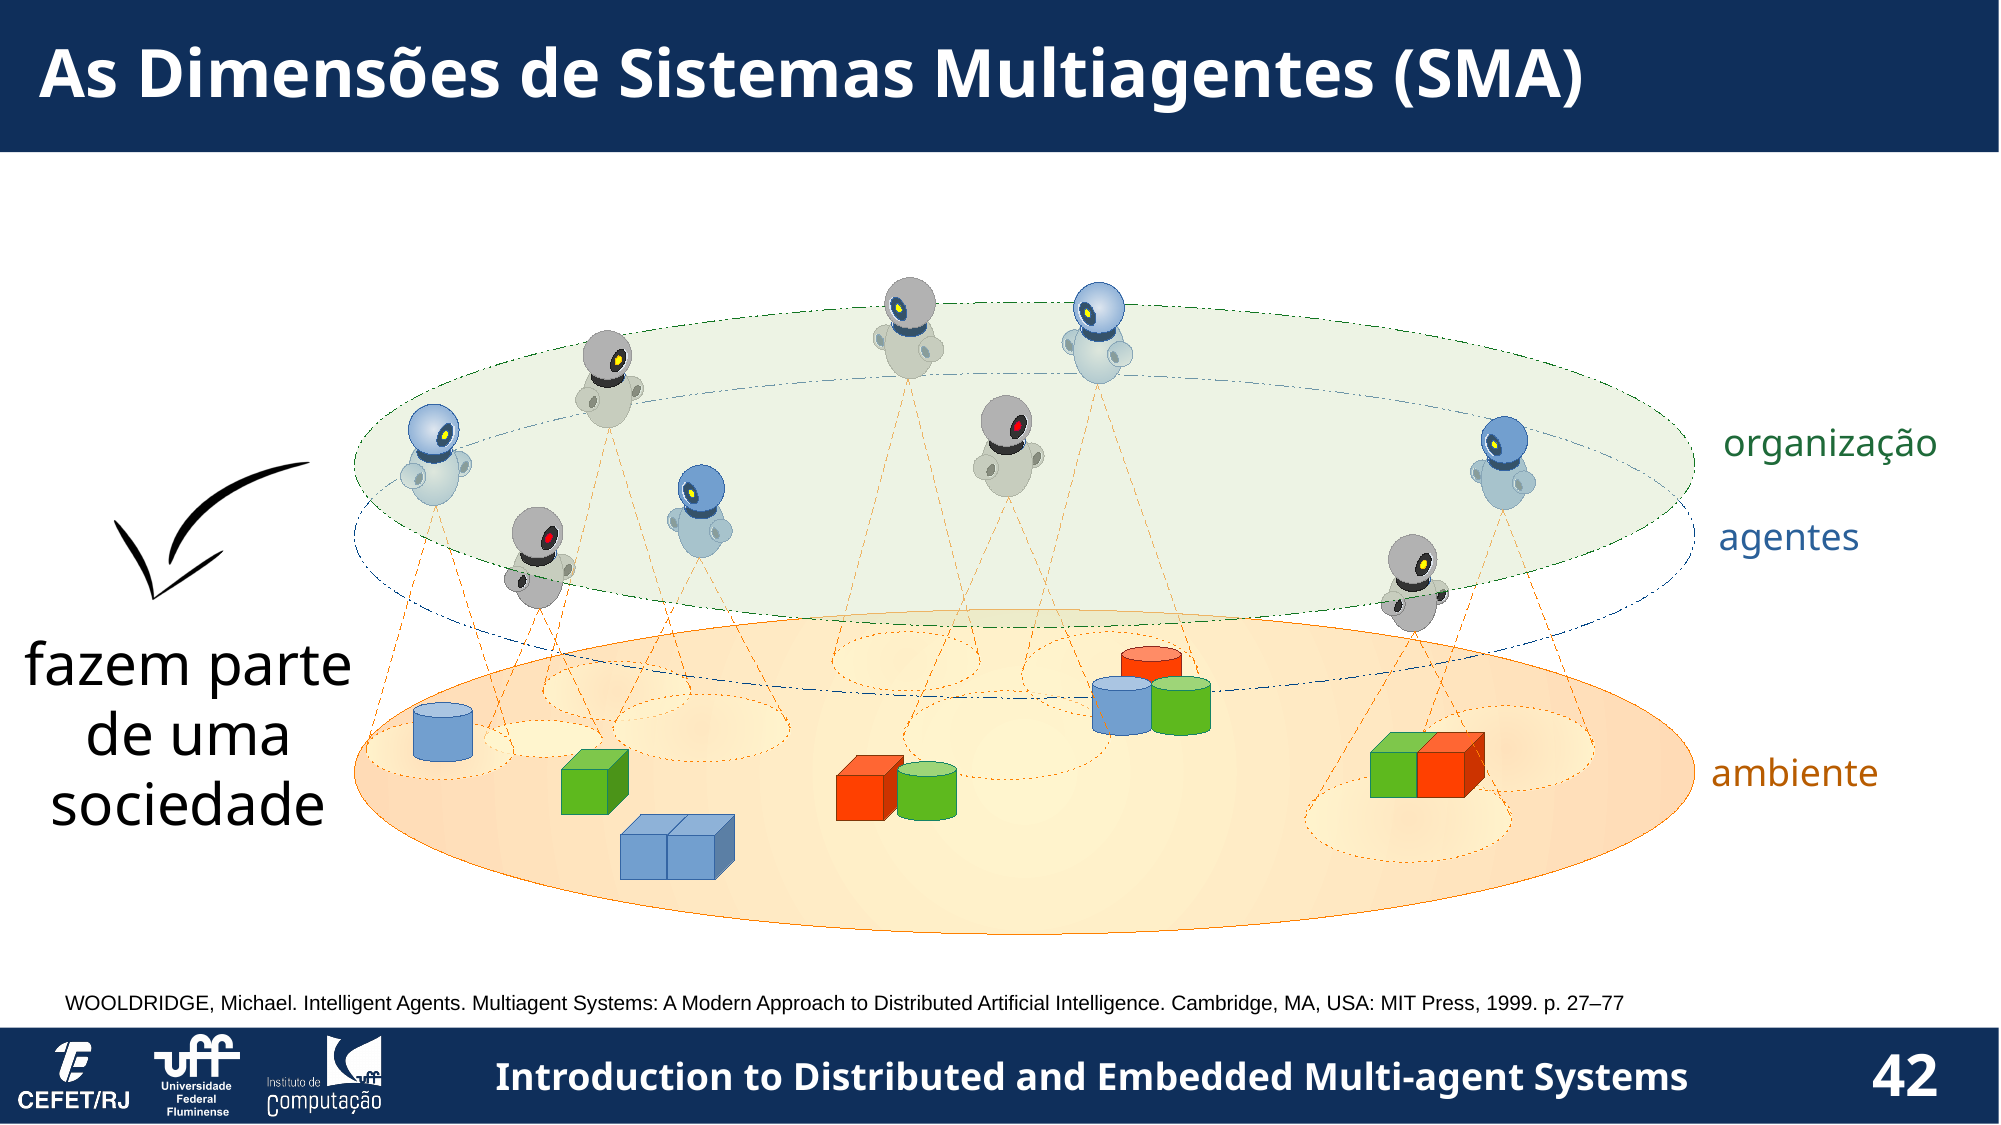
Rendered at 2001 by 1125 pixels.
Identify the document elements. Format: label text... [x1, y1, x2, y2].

text_box As Dimensões de Sistemas Multiagentes (SMA) [25, 23, 1999, 119]
text_box agentes [1612, 505, 1967, 566]
text_box WOOLDRIDGE, Michael. Intelligent Agents. Multiagent Systems: A Modern Approach to Distributed Artificial Intelligence. Cambridge, MA, USA: MIT Press, 1999. p. 27–77 [50, 982, 1969, 1023]
picture [93, 393, 311, 611]
text_box ambiente [1618, 741, 1973, 802]
picture [153, 1033, 241, 1121]
picture [18, 1021, 129, 1125]
text_box fazem parte de uma sociedade [0, 620, 396, 845]
text_box organização [1653, 411, 2000, 472]
text_box [354, 277, 1695, 935]
picture [265, 1033, 383, 1117]
